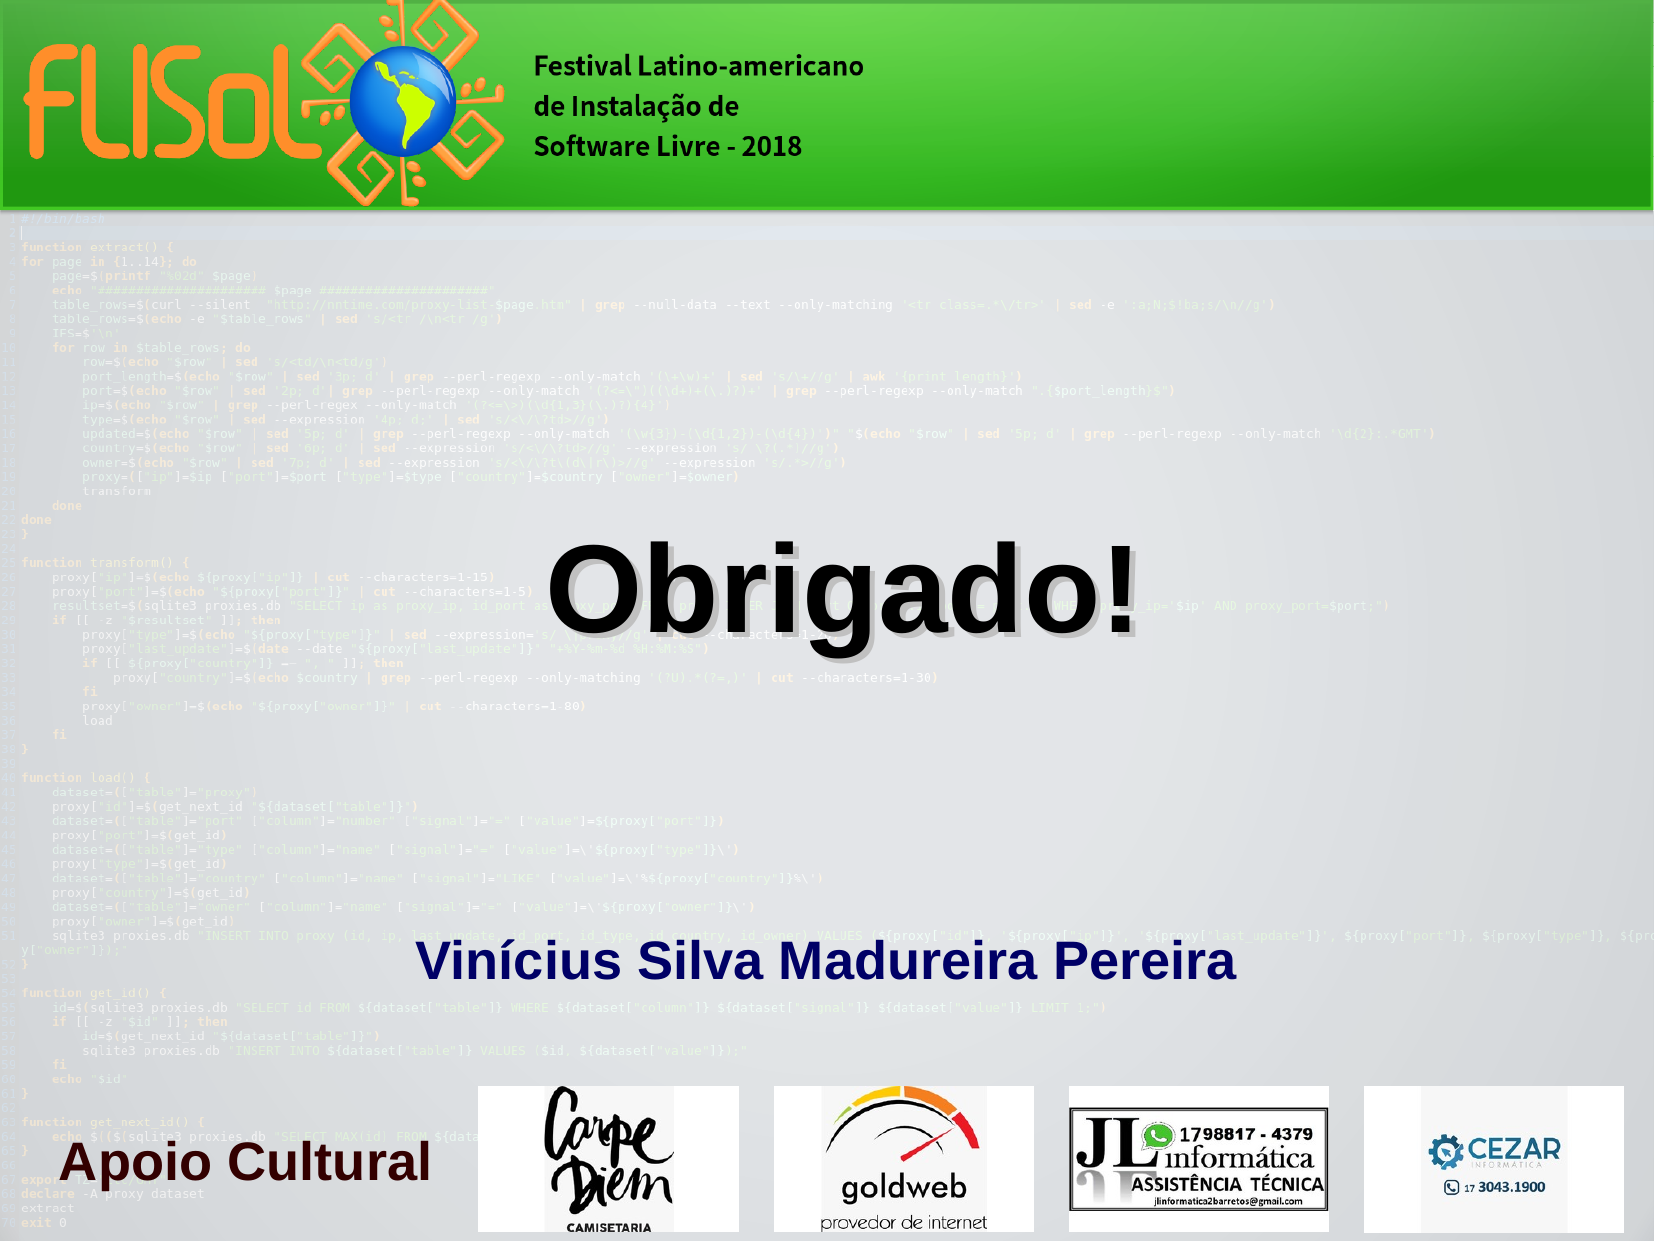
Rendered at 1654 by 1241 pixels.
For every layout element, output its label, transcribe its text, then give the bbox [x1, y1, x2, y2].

subtitle Obrigado! [82, 299, 1571, 1019]
text_box Apoio Cultural [59, 1098, 438, 1225]
text_box Vinícius Silva Madureira Pereira [265, 869, 1388, 1052]
picture [0, 0, 1654, 1241]
